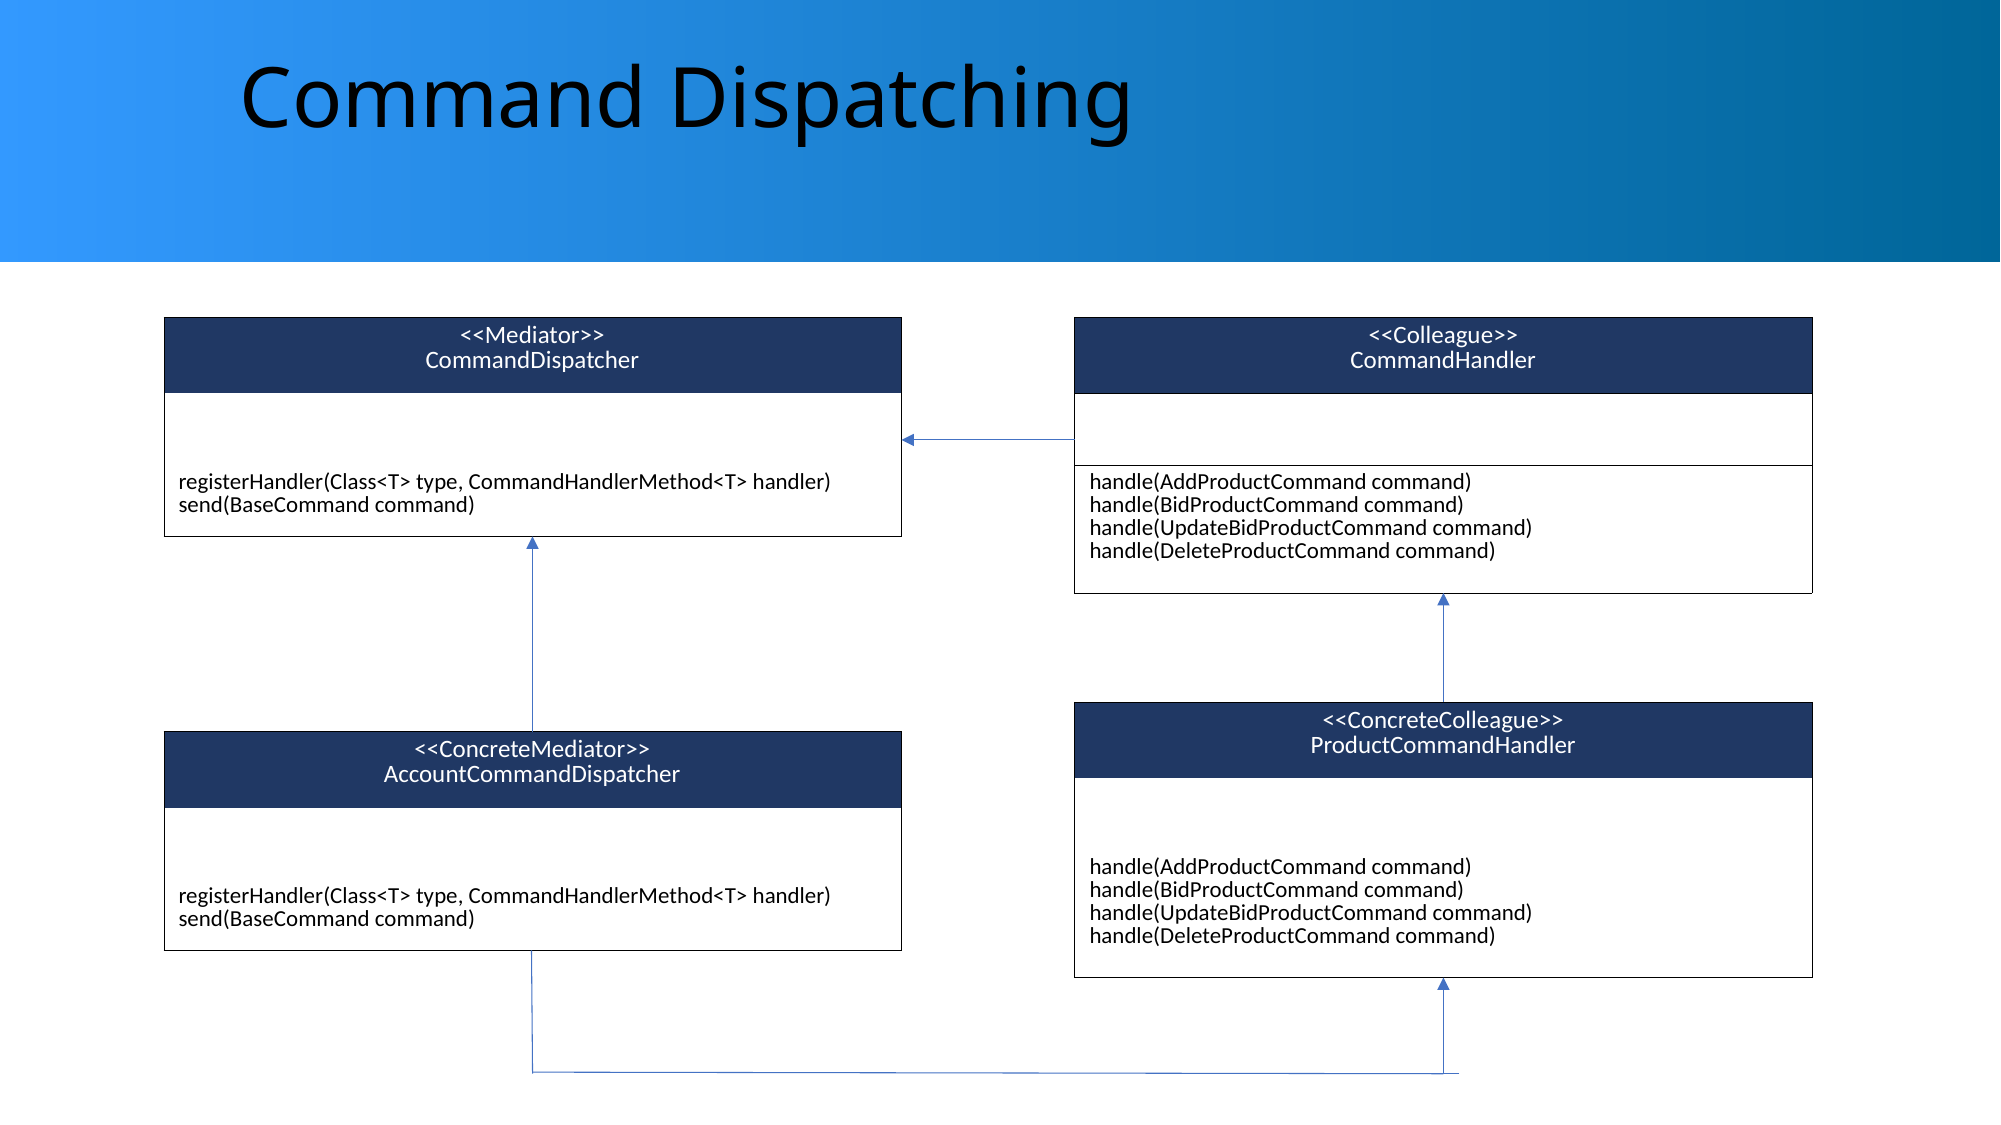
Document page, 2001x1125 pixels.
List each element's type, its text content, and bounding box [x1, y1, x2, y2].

table_cell registerHandler(Class<T> type, CommandHandlerMethod<T> handler) send(BaseCommand command) [165, 465, 901, 536]
table_header <<Mediator>> CommandDispatcher [165, 318, 901, 393]
text_box [0, 0, 2000, 1125]
table_cell [1075, 394, 1812, 465]
table_cell registerHandler(Class<T> type, CommandHandlerMethod<T> handler) send(BaseCommand command) [165, 879, 901, 950]
table_cell [1075, 778, 1812, 849]
table_header <<Colleague>> CommandHandler [1075, 318, 1812, 393]
table_cell [165, 808, 901, 879]
table_header <<ConcreteMediator>> AccountCommandDispatcher [165, 732, 901, 808]
title Command Dispatching [225, 48, 1849, 218]
table_cell handle(AddProductCommand command) handle(BidProductCommand command) handle(UpdateBidProductCommand command) handle(DeleteProductCommand command) [1075, 849, 1812, 977]
table_header <<ConcreteColleague>> ProductCommandHandler [1075, 703, 1812, 778]
table_cell handle(AddProductCommand command) handle(BidProductCommand command) handle(UpdateBidProductCommand command) handle(DeleteProductCommand command) [1075, 466, 1812, 593]
table_cell [165, 393, 901, 465]
